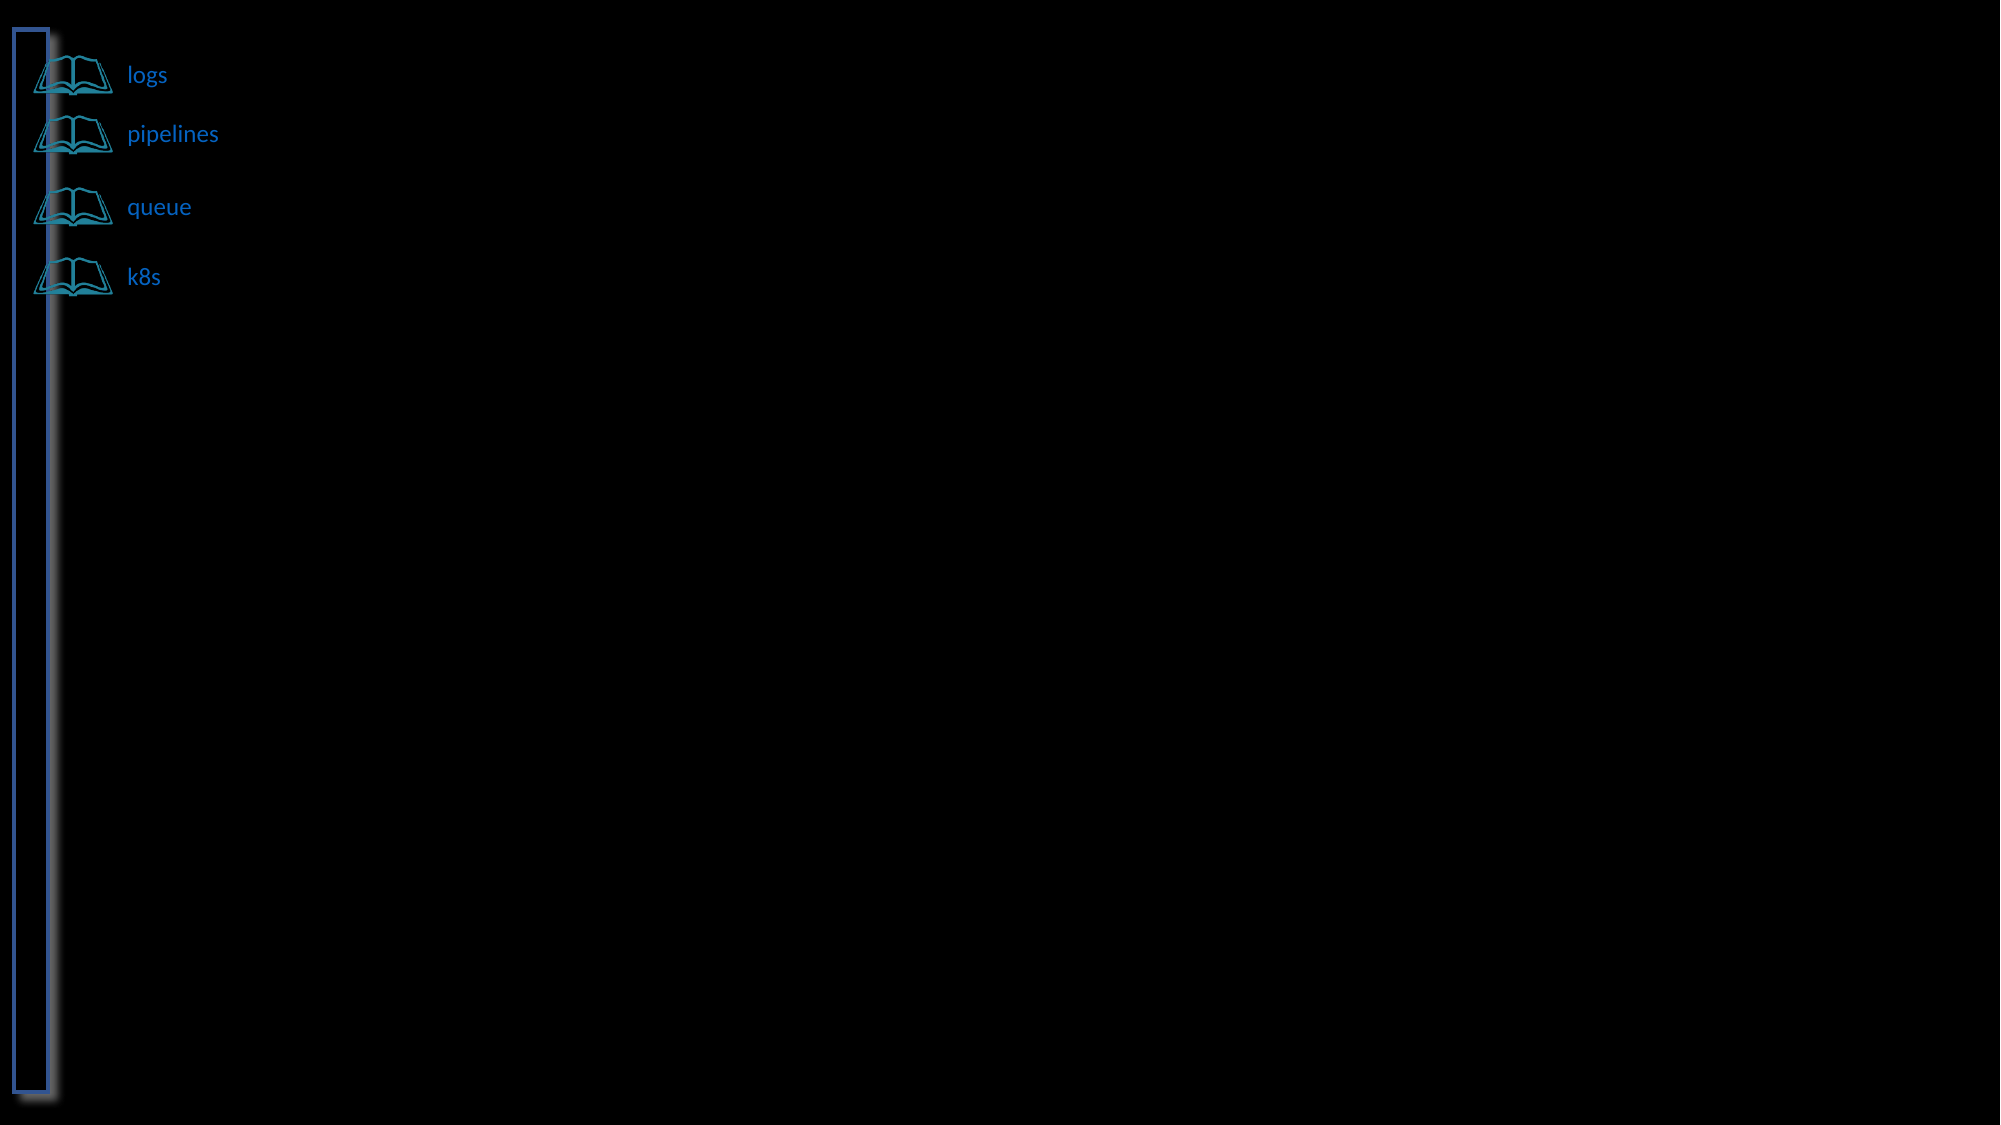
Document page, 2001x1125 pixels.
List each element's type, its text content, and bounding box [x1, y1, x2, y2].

title 1.1 index [0, 0, 159, 1125]
text_box queue [112, 182, 207, 228]
text_box logs [112, 50, 183, 96]
picture [31, 185, 113, 230]
picture [31, 113, 113, 157]
picture [31, 255, 113, 299]
text_box k8s [112, 252, 176, 298]
text_box pipelines [112, 110, 234, 156]
picture [31, 53, 113, 98]
